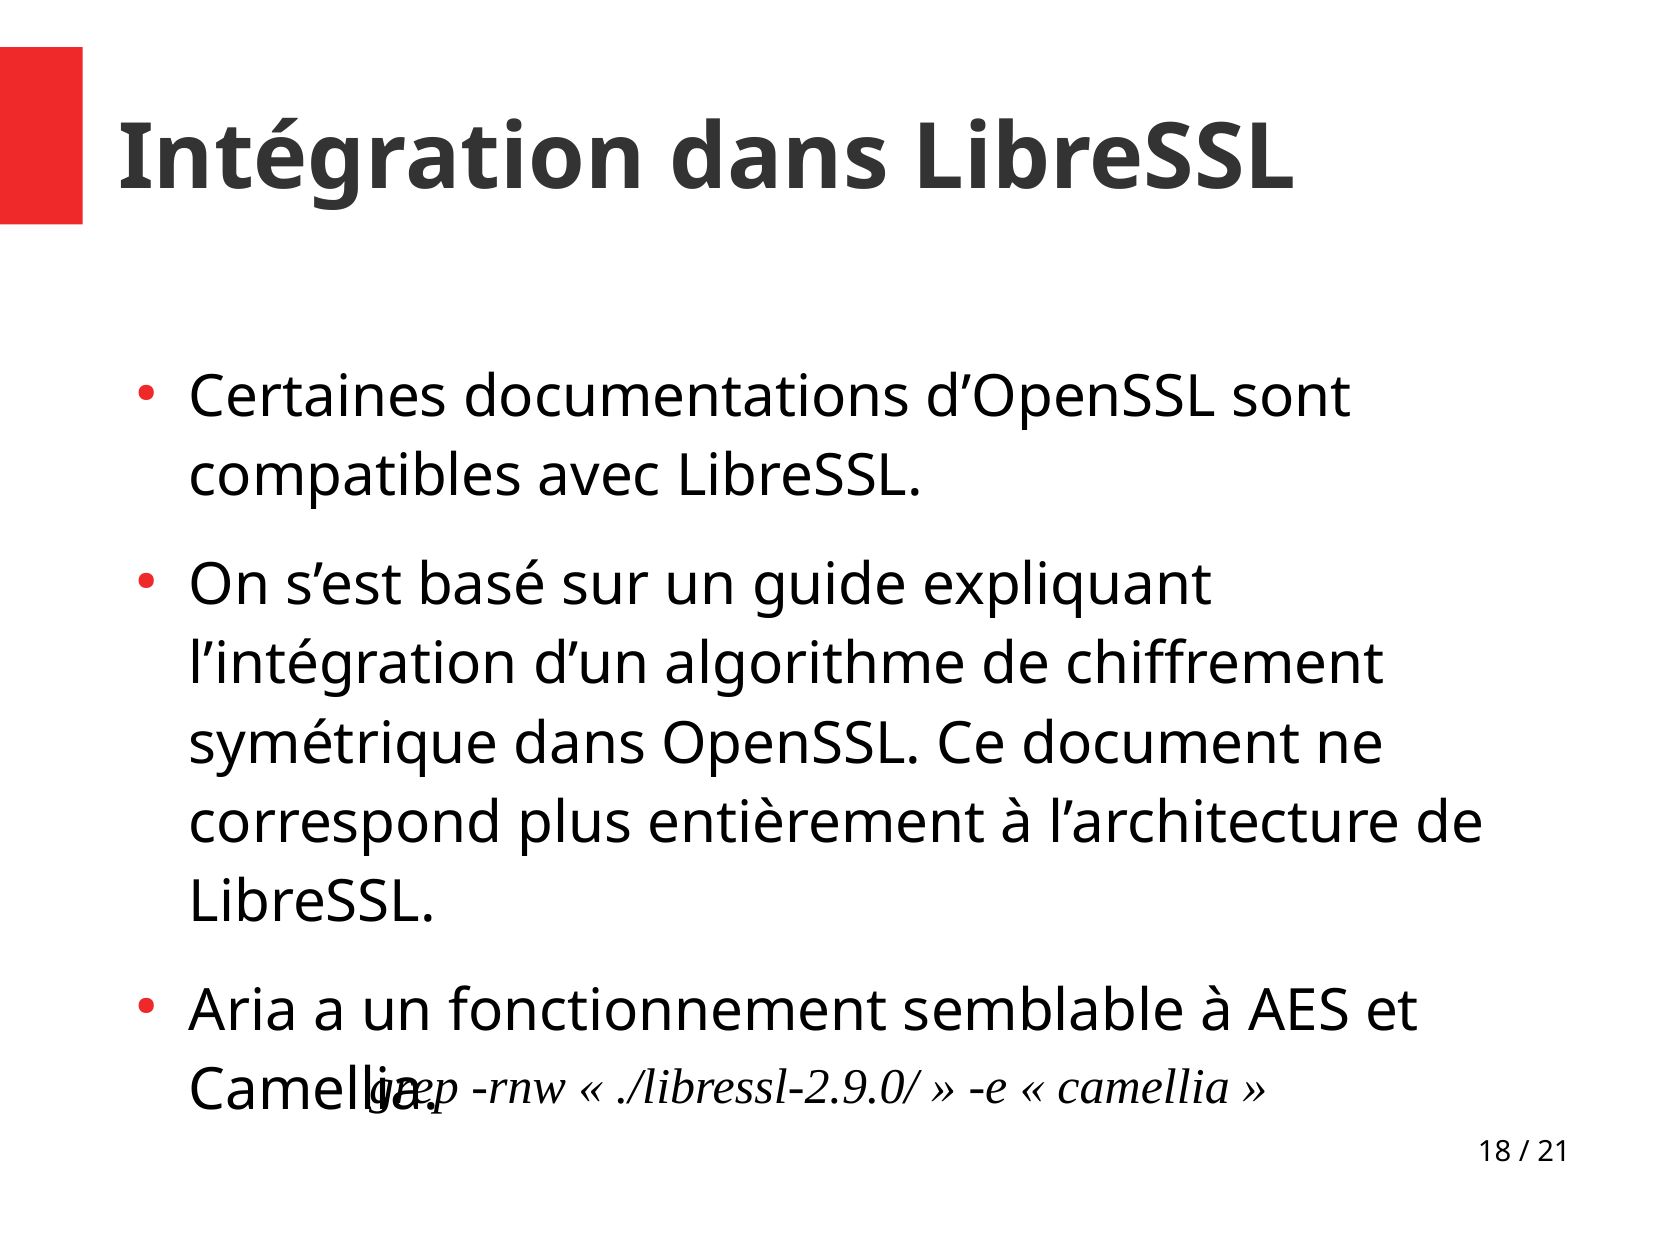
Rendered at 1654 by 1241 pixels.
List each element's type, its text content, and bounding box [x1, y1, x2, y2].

list Certaines documentations d’OpenSSL sont compatibles avec LibreSSL. On s’est basé sur un guide expliquant l’intégration d’un algorithme de chiffrement symétrique dans OpenSSL. Ce document ne correspond plus entièrement à l’architecture de LibreSSL. Aria a un fonctionnement semblable à AES et Camellia. [118, 354, 1536, 1074]
title Intégration dans LibreSSL [118, 49, 1571, 257]
text_box grep -rnw « ./libressl-2.9.0/ » -e « camellia » [354, 1051, 1300, 1146]
